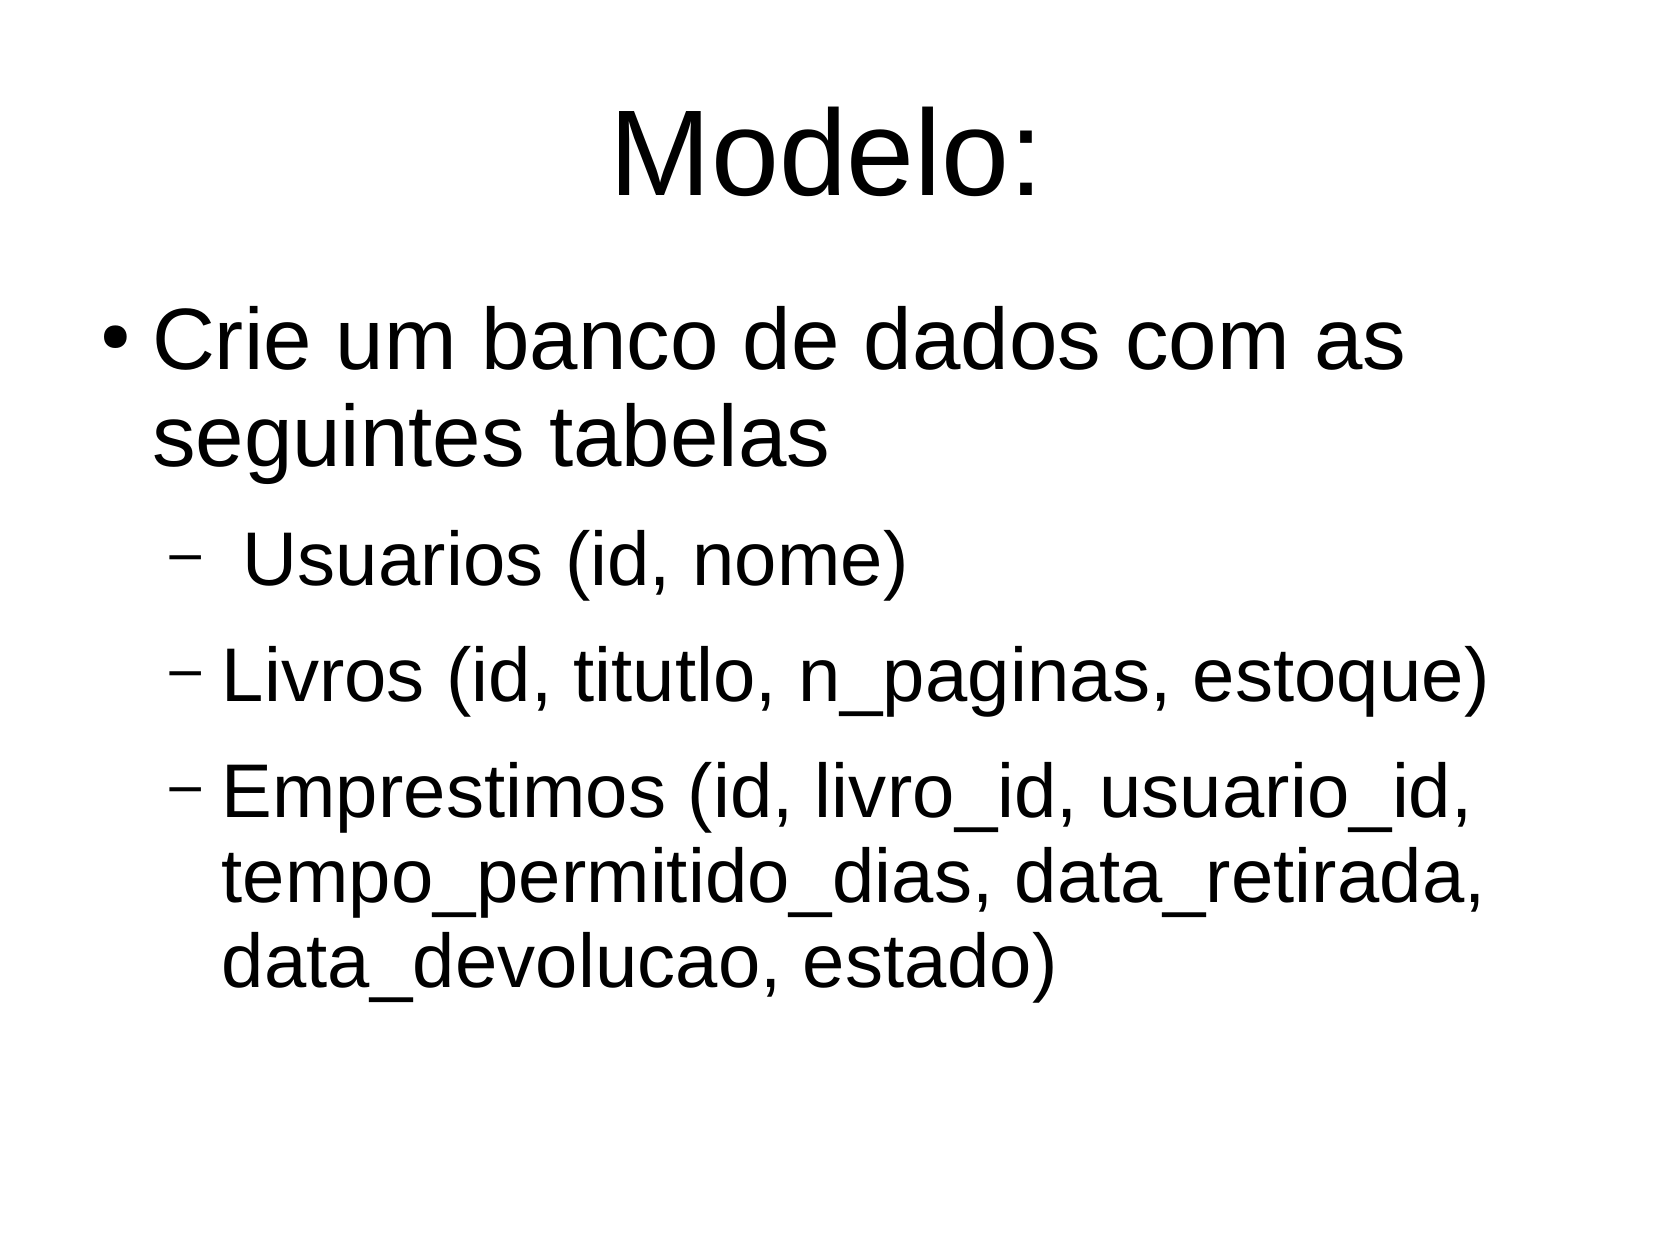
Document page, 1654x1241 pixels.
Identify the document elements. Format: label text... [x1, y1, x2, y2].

title Modelo: [82, 49, 1571, 257]
list Crie um banco de dados com as seguintes tabelas Usuarios (id, nome) Livros (id, titutlo, n_paginas, estoque) Emprestimos (id, livro_id, usuario_id, tempo_permitido_dias, data_retirada, data_devolucao, estado) [82, 290, 1571, 1010]
